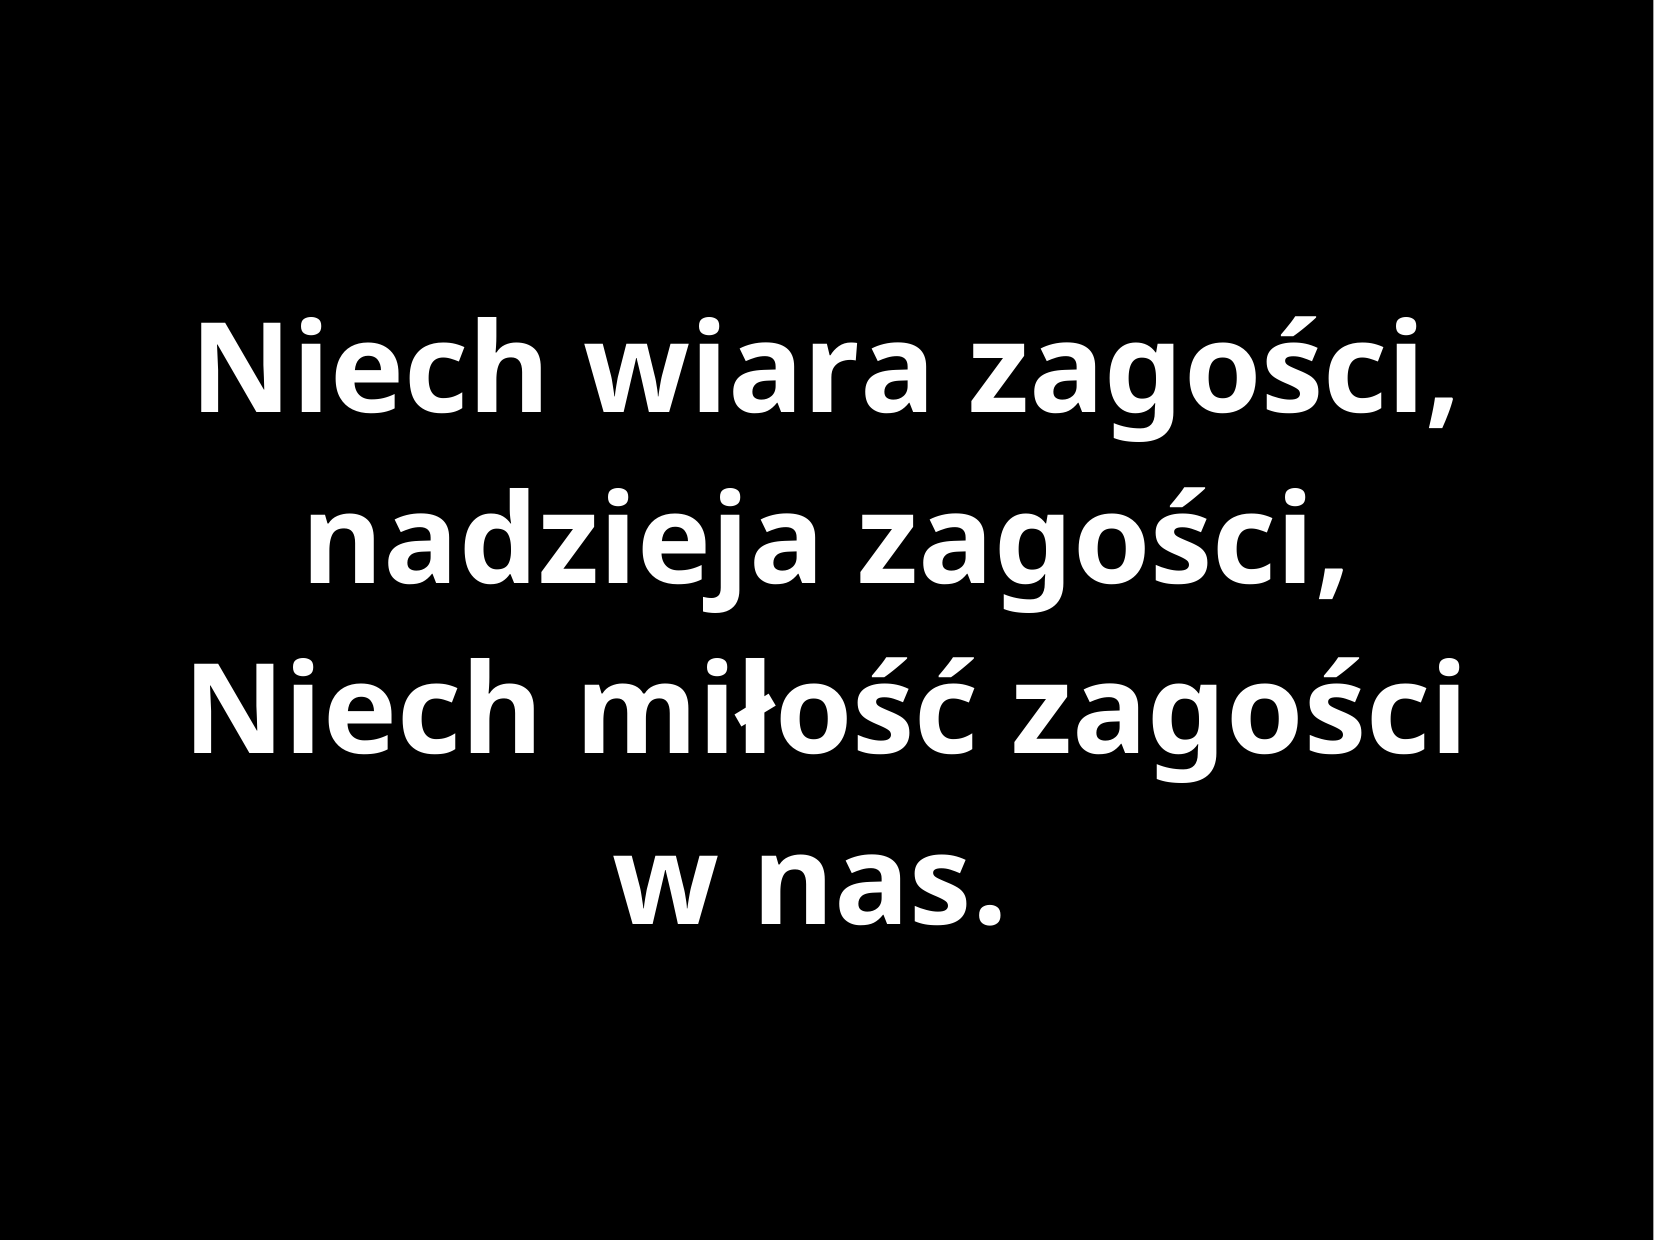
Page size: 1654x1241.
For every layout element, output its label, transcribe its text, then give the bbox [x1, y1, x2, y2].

subtitle Niech wiara zagości, nadzieja zagości, Niech miłość zagości w nas. [0, 0, 1654, 1241]
